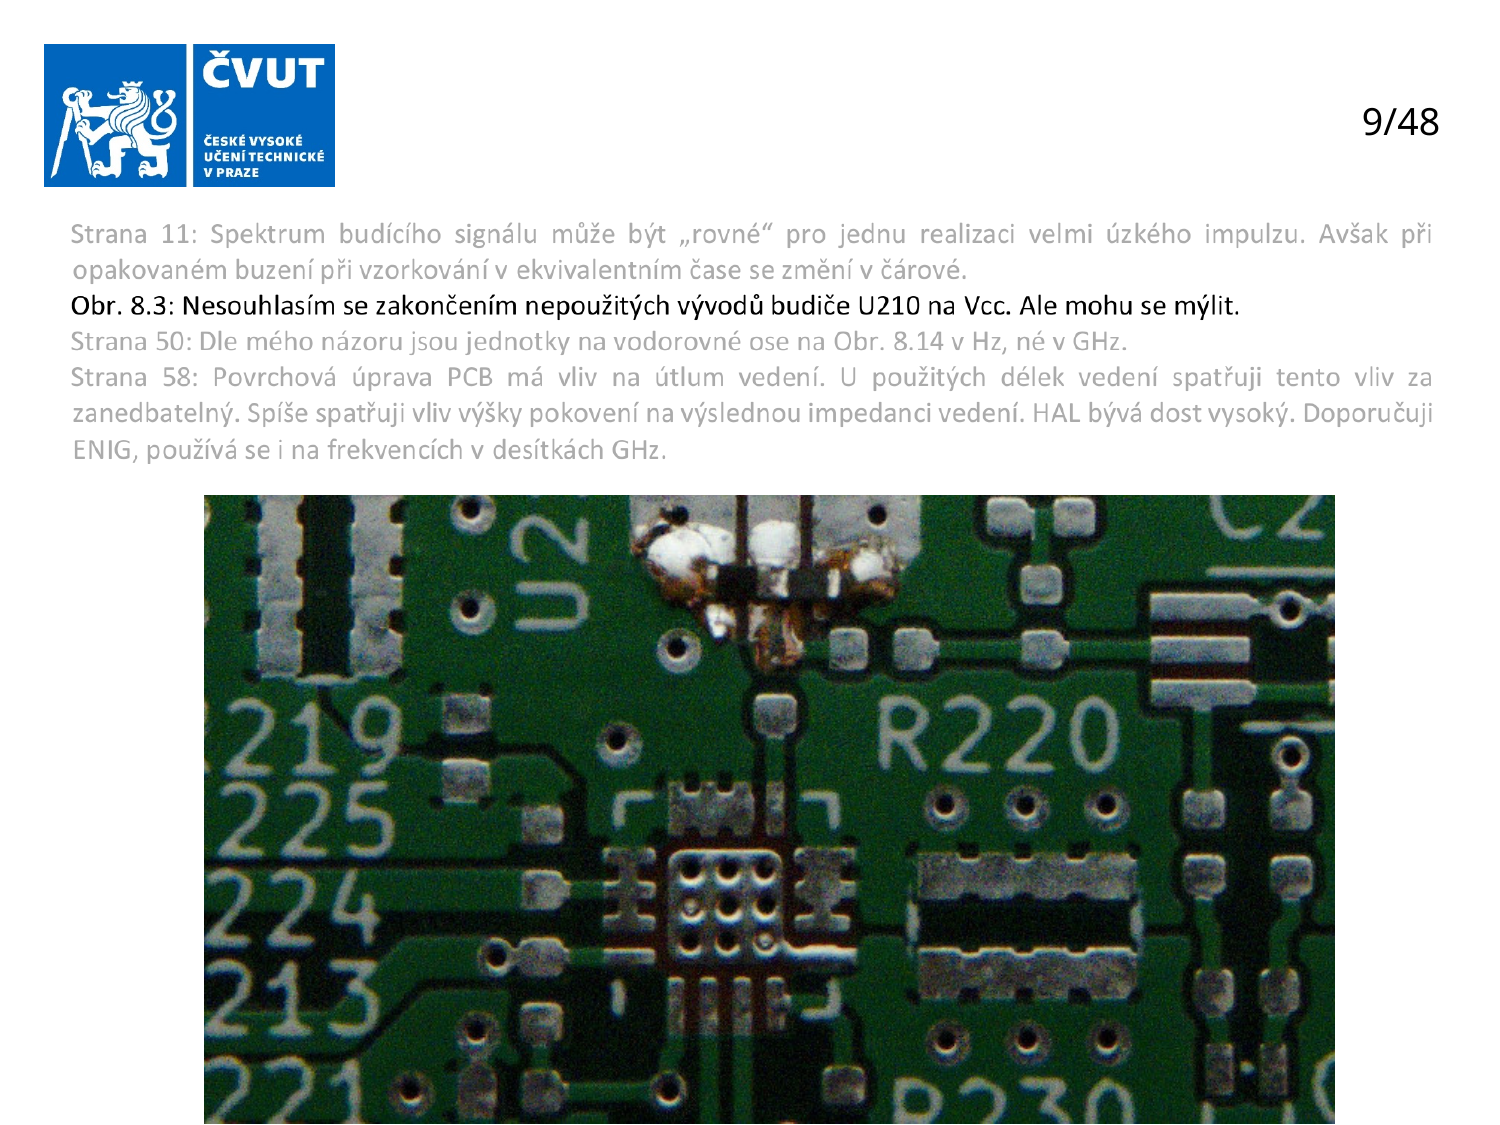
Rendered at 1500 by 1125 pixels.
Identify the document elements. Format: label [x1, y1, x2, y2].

picture [204, 495, 1336, 1124]
picture [60, 286, 1441, 329]
picture [44, 44, 335, 187]
text_box [15, 329, 1486, 465]
text_box [15, 216, 1486, 286]
